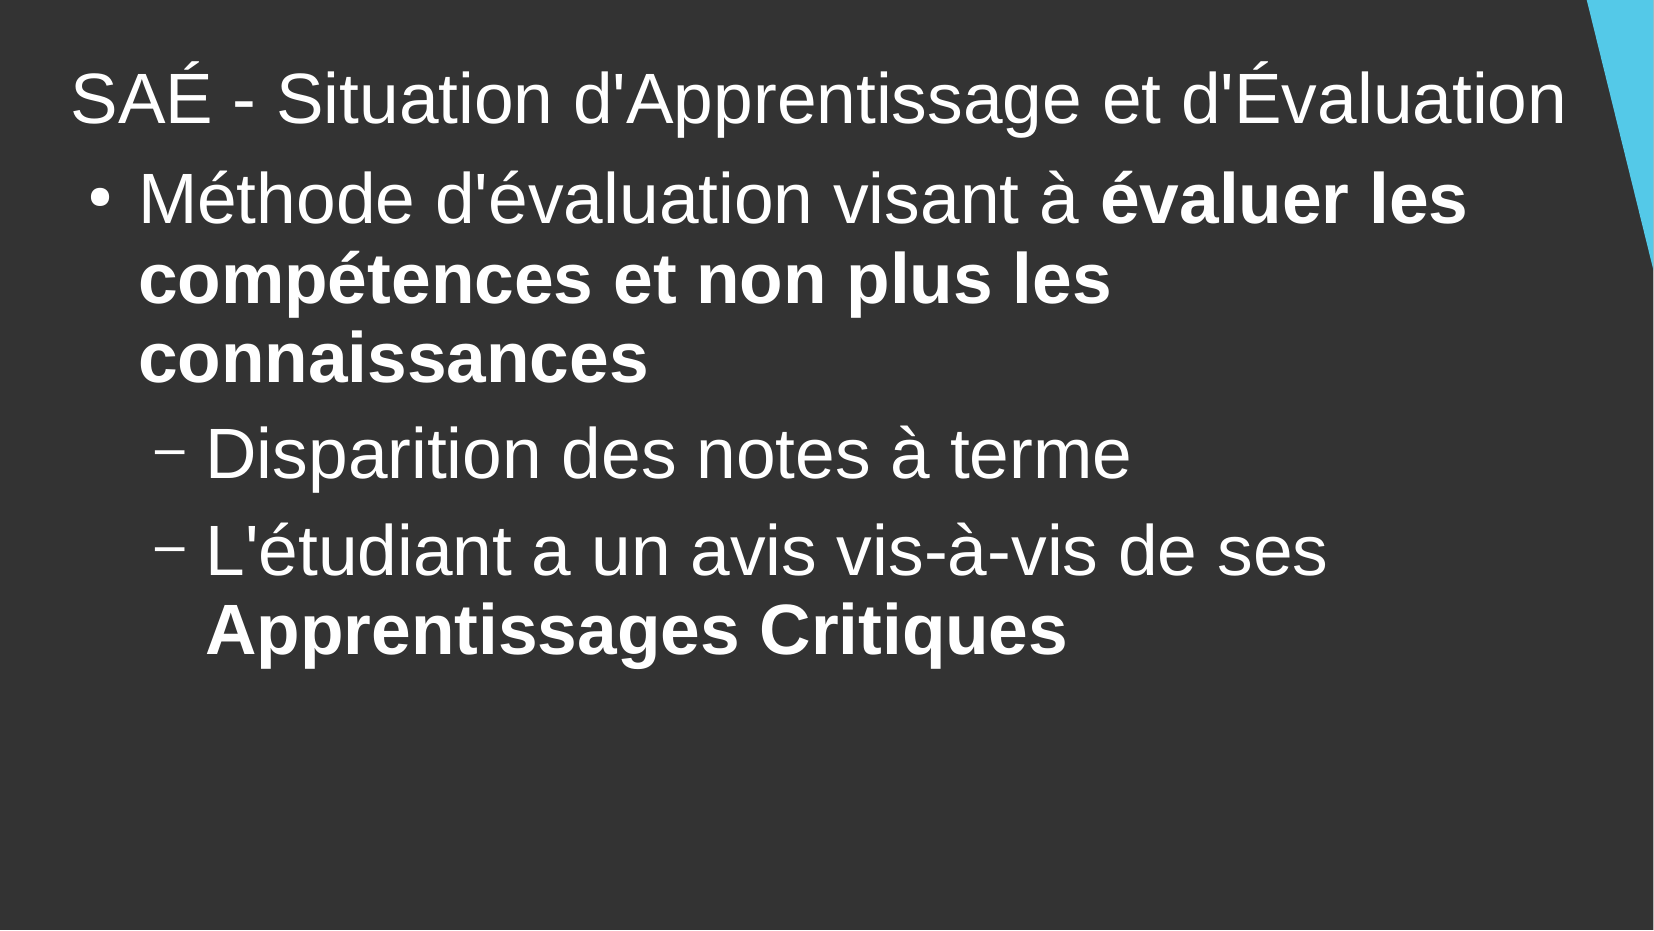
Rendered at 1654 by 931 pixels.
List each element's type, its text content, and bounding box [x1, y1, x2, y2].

list SAÉ - Situation d'Apprentissage et d'Évaluation Méthode d'évaluation visant à évaluer les compétences et non plus les connaissances Disparition des notes à terme L'étudiant a un avis vis-à-vis de ses Apprentissages Critiques [70, 59, 1595, 697]
text_box [1586, 0, 1654, 273]
